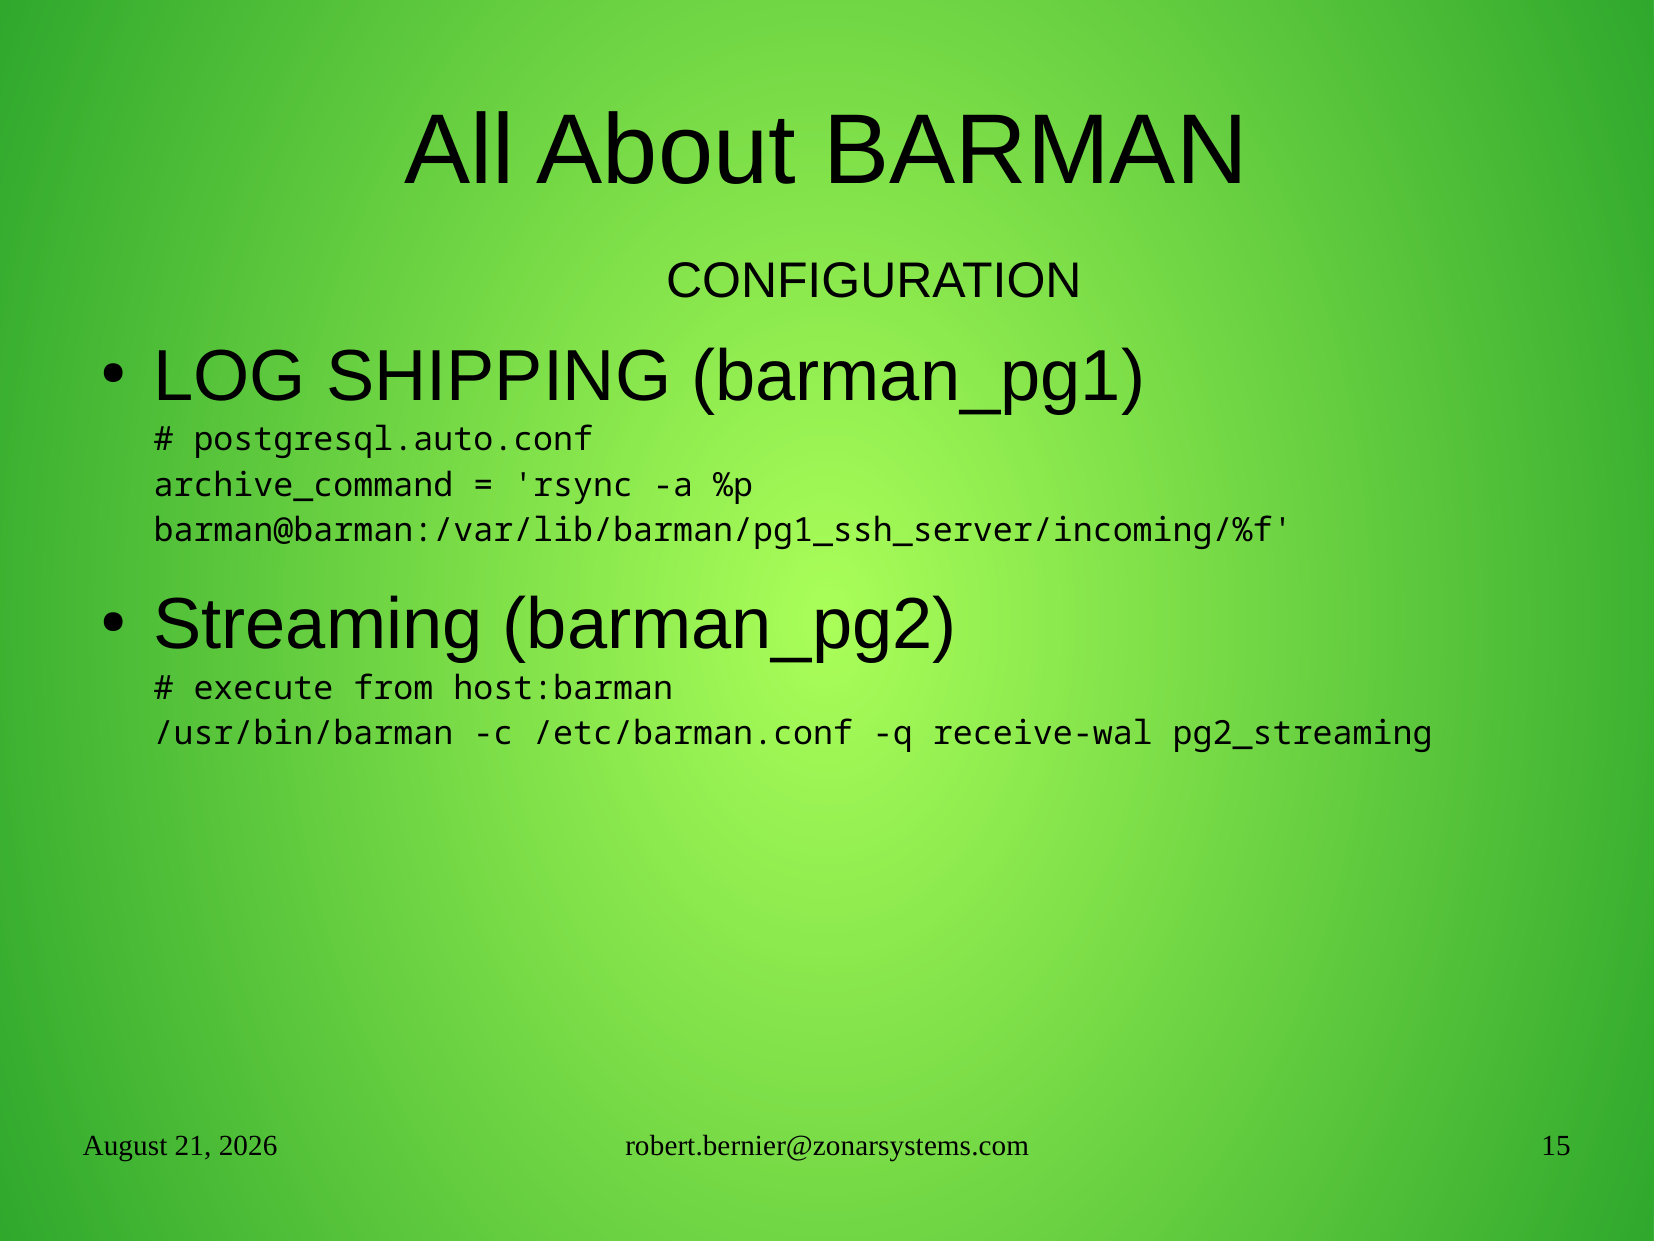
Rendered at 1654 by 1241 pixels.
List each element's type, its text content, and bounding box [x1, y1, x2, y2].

title All About BARMAN [82, 47, 1571, 252]
title CONFIGURATION [413, 236, 1335, 325]
list LOG SHIPPING (barman_pg1) # postgresql.auto.conf archive_command = 'rsync -a %p barman@barman:/var/lib/barman/pg1_ssh_server/incoming/%f' Streaming (barman_pg2) # execute from host:barman /usr/bin/barman -c /etc/barman.conf -q receive-wal pg2_streaming [82, 334, 1571, 1054]
